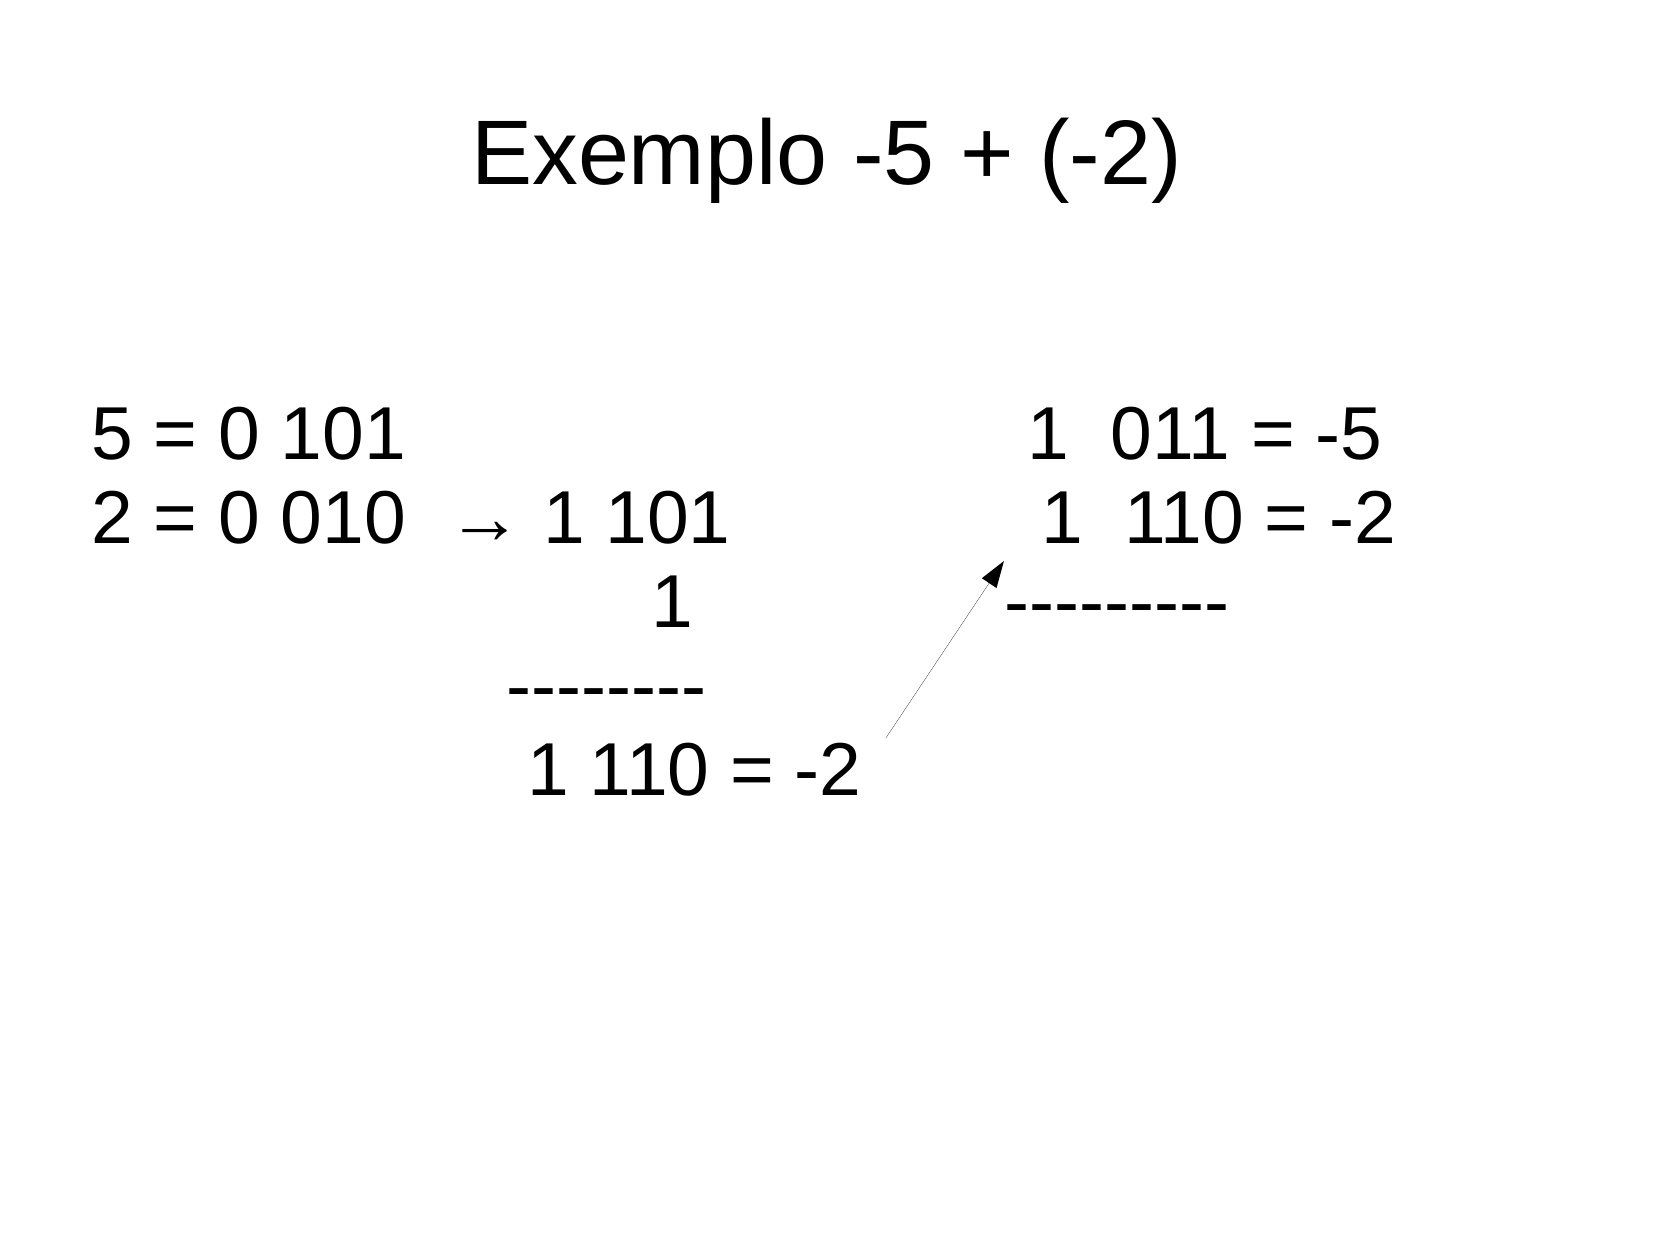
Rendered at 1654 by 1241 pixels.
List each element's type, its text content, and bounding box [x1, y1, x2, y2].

text_box 5 = 0 101 1 011 = -5 2 = 0 010 → 1 101 1 110 = -2 1 --------- -------- 1 110 = -2 [76, 383, 1467, 864]
title Exemplo -5 + (-2) [82, 49, 1571, 257]
